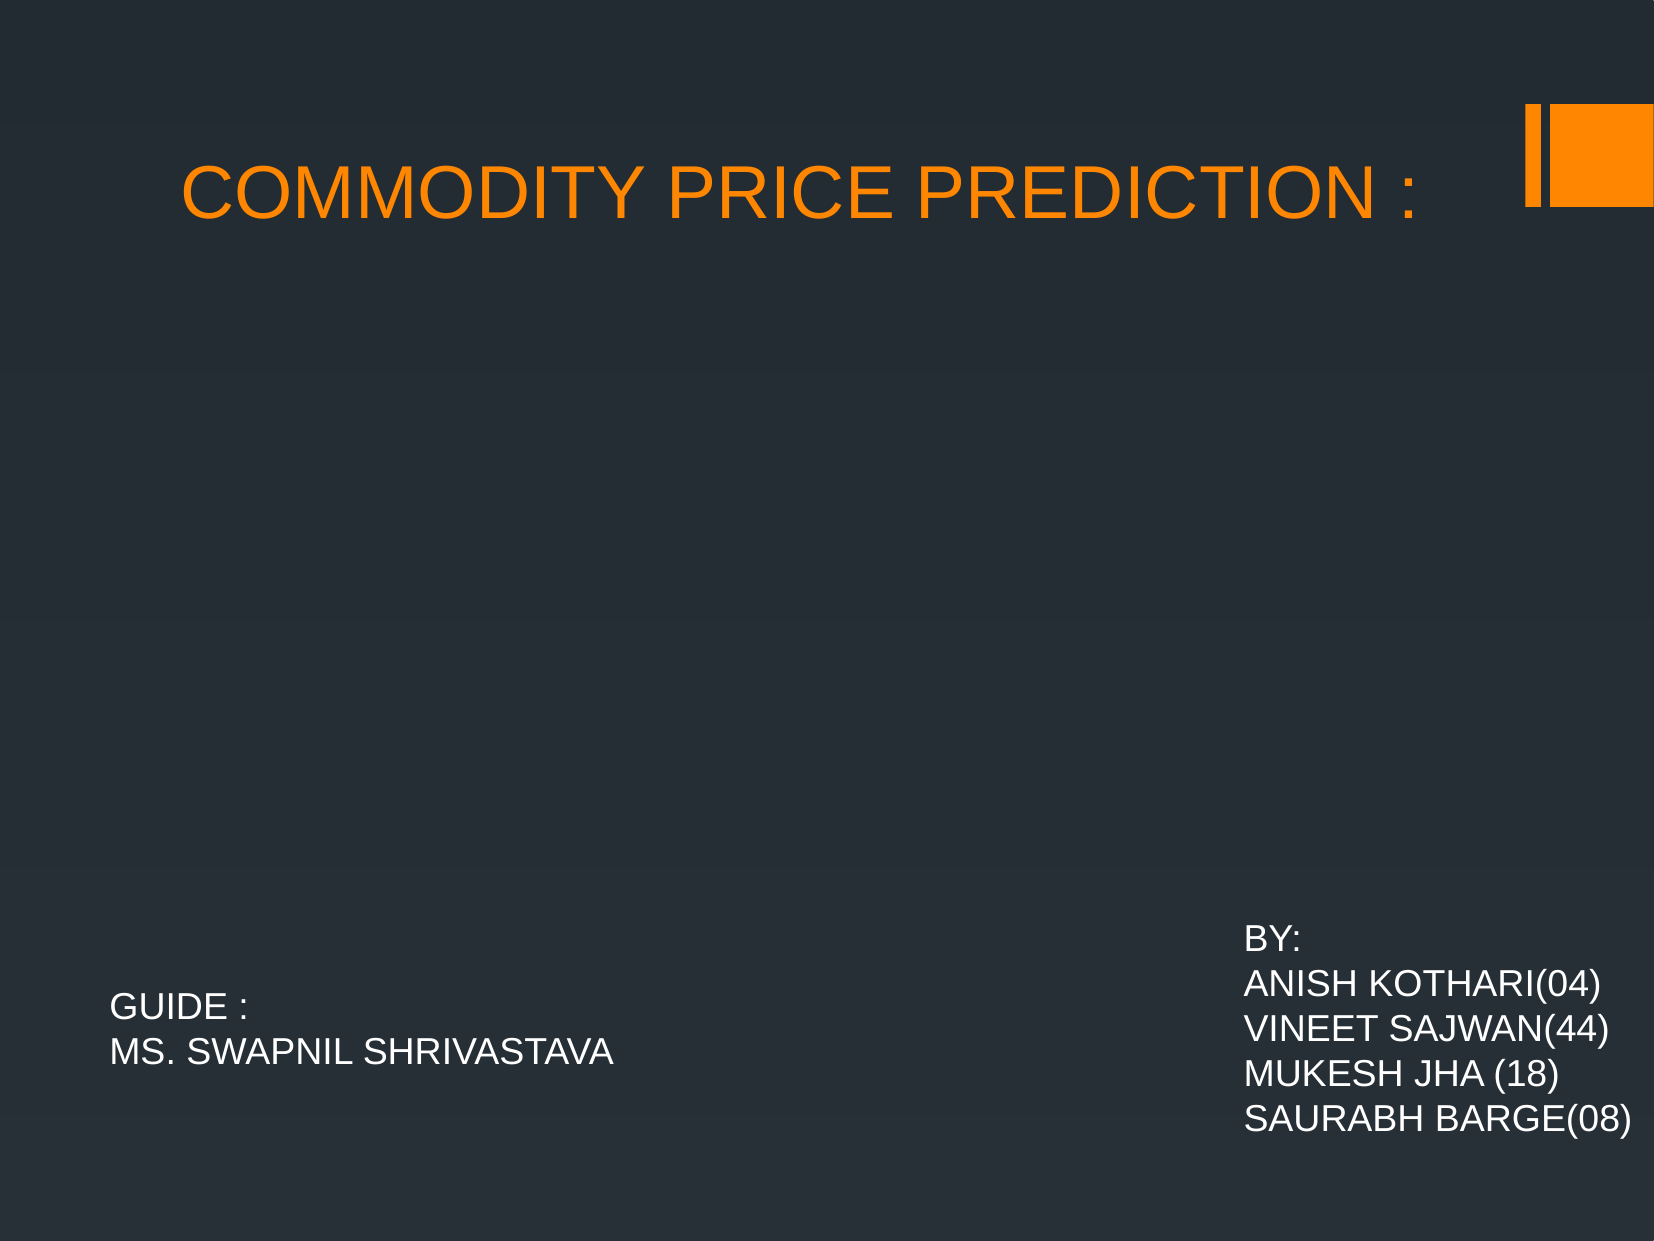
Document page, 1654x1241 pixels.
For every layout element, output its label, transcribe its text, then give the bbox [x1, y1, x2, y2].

text_box BY: ANISH KOTHARI(04) VINEET SAJWAN(44) MUKESH JHA (18) SAURABH BARGE(08) [1228, 906, 1583, 1149]
text_box COMMODITY PRICE PREDICTION : [165, 135, 1449, 288]
text_box GUIDE : MS. SWAPNIL SHRIVASTAVA [94, 974, 549, 1081]
